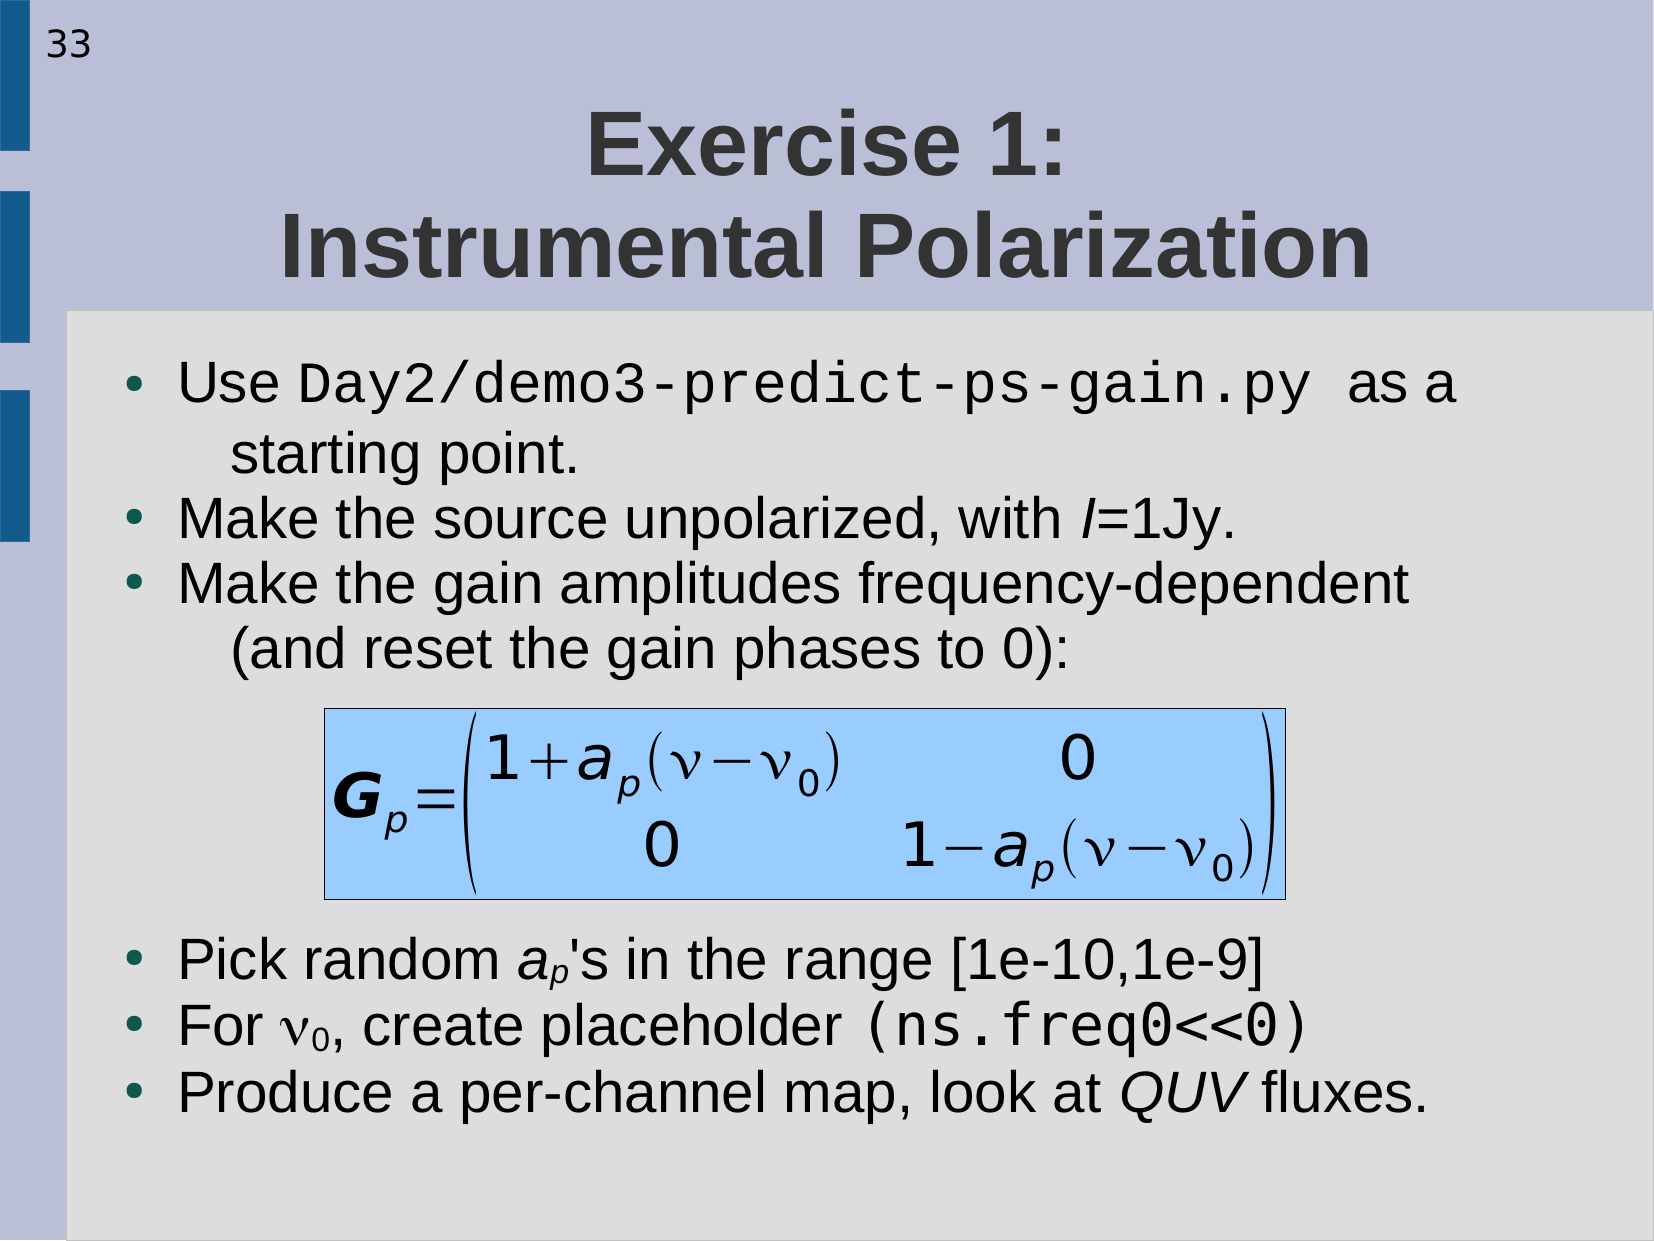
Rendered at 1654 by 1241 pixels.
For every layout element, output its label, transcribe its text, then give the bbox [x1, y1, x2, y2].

list Use Day2/demo3-predict-ps-gain.py as a starting point. Make the source unpolarized, with I=1Jy. Make the gain amplitudes frequency-dependent (and reset the gain phases to 0): [88, 350, 1531, 681]
text_box <number> [32, 15, 267, 89]
chart [324, 708, 1286, 900]
list Pick random ap's in the range [1e-10,1e-9] For 0, create placeholder (ns.freq0<<0) Produce a per-channel map, look at QUV fluxes. [88, 926, 1625, 1167]
title Exercise 1: Instrumental Polarization [121, 91, 1534, 299]
